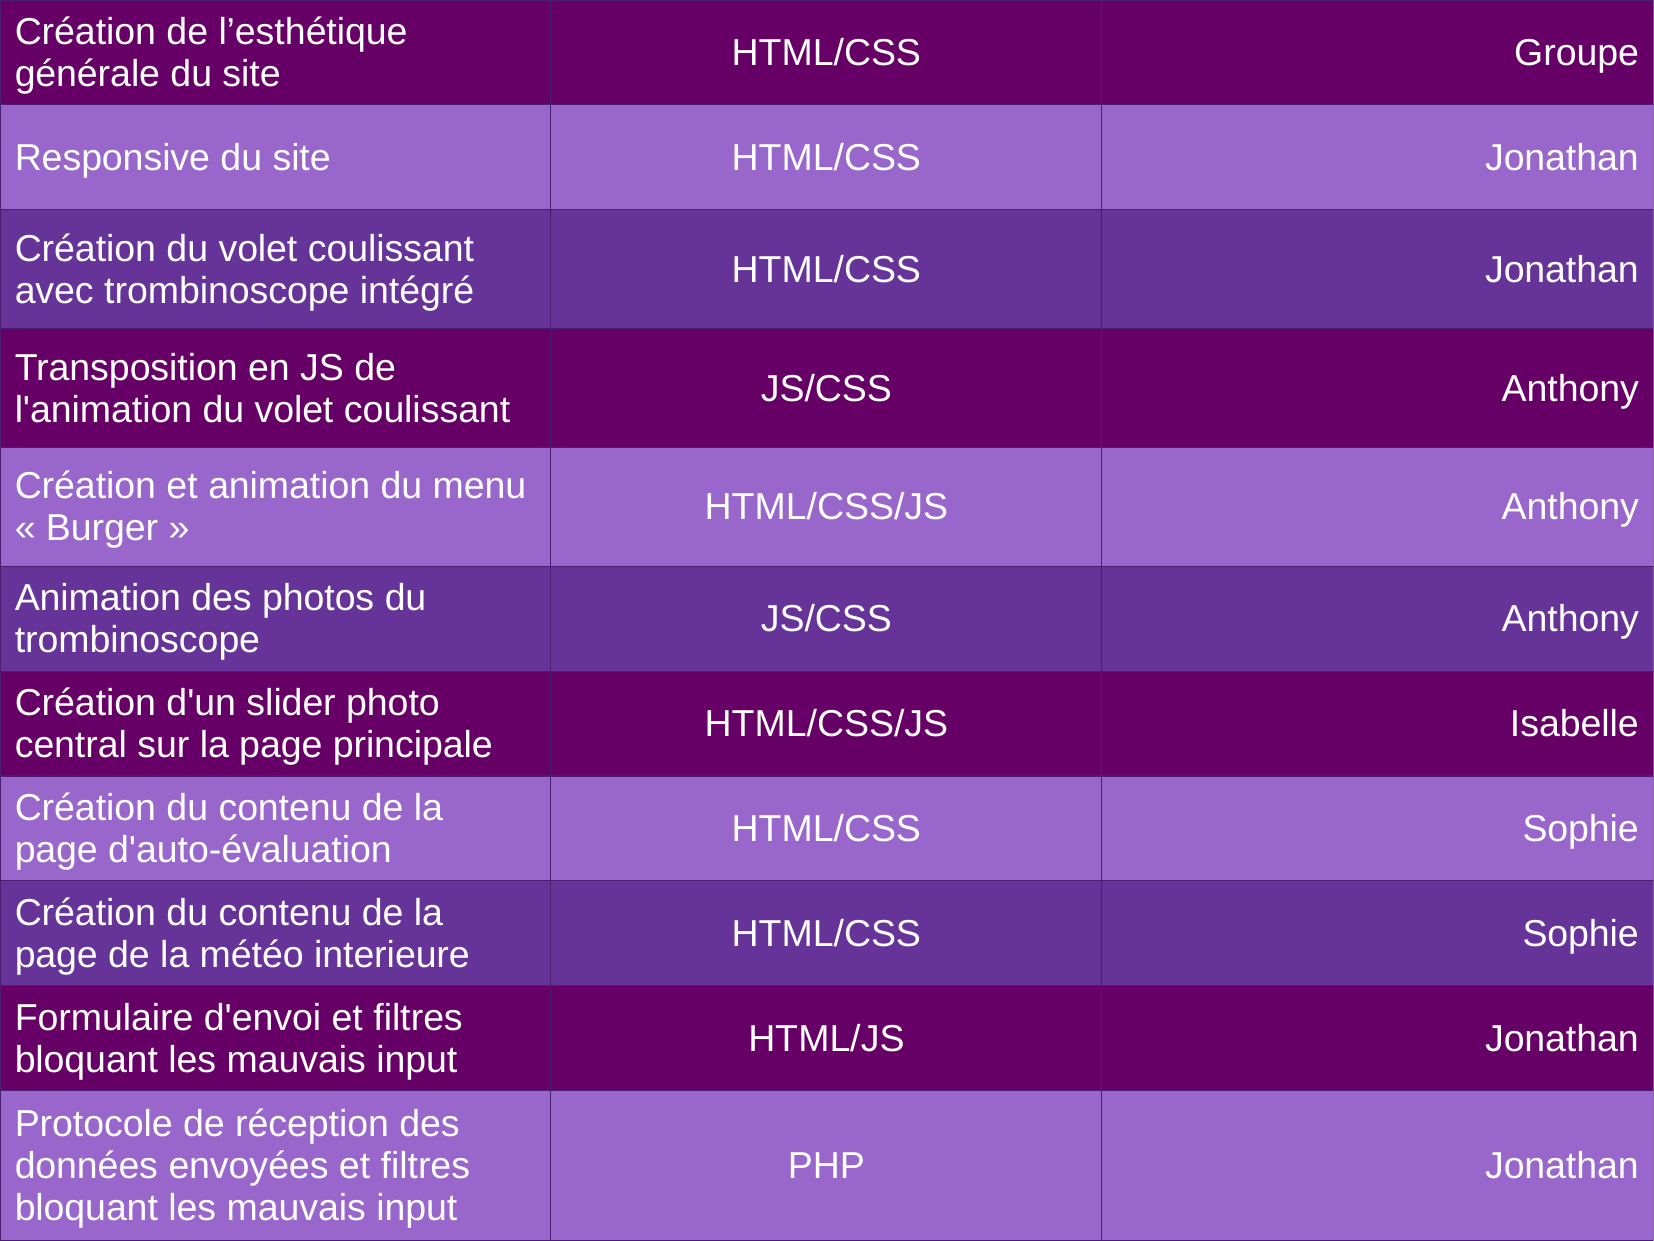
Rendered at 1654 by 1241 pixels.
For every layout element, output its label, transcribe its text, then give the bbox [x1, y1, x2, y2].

table_cell Animation des photos du trombinoscope [1, 567, 550, 671]
table_cell HTML/JS [551, 986, 1101, 1090]
table_header HTML/CSS [551, 1, 1101, 104]
table_cell Responsive du site [1, 105, 550, 209]
table_header Création de l’esthétique générale du site [1, 1, 550, 104]
table_cell Formulaire d'envoi et filtres bloquant les mauvais input [1, 986, 550, 1090]
table_cell HTML/CSS [551, 881, 1101, 985]
table_cell Création du volet coulissant avec trombinoscope intégré [1, 210, 550, 328]
table_cell Jonathan [1102, 986, 1653, 1090]
table_cell Transposition en JS de l'animation du volet coulissant [1, 329, 550, 447]
table_cell HTML/CSS [551, 777, 1101, 880]
table_cell PHP [551, 1091, 1101, 1240]
table_cell Création du contenu de la page de la météo interieure [1, 881, 550, 985]
table_cell Jonathan [1102, 105, 1653, 209]
table_cell HTML/CSS [551, 105, 1101, 209]
table_cell Anthony [1102, 567, 1653, 671]
table_cell JS/CSS [551, 329, 1101, 447]
table_cell Anthony [1102, 329, 1653, 447]
table_cell HTML/CSS/JS [551, 448, 1101, 566]
table_cell Création et animation du menu « Burger » [1, 448, 550, 566]
table_cell Anthony [1102, 448, 1653, 566]
table_cell Création du contenu de la page d'auto-évaluation [1, 777, 550, 880]
table_cell Sophie [1102, 881, 1653, 985]
table_cell HTML/CSS [551, 210, 1101, 328]
table_cell Création d'un slider photo central sur la page principale [1, 672, 550, 775]
table_cell Sophie [1102, 777, 1653, 880]
table_cell Protocole de réception des données envoyées et filtres bloquant les mauvais input [1, 1091, 550, 1240]
table_header Groupe [1102, 1, 1653, 104]
table_cell Jonathan [1102, 210, 1653, 328]
table_cell JS/CSS [551, 567, 1101, 671]
table_cell Jonathan [1102, 1091, 1653, 1240]
table_cell HTML/CSS/JS [551, 672, 1101, 775]
table_cell Isabelle [1102, 672, 1653, 775]
